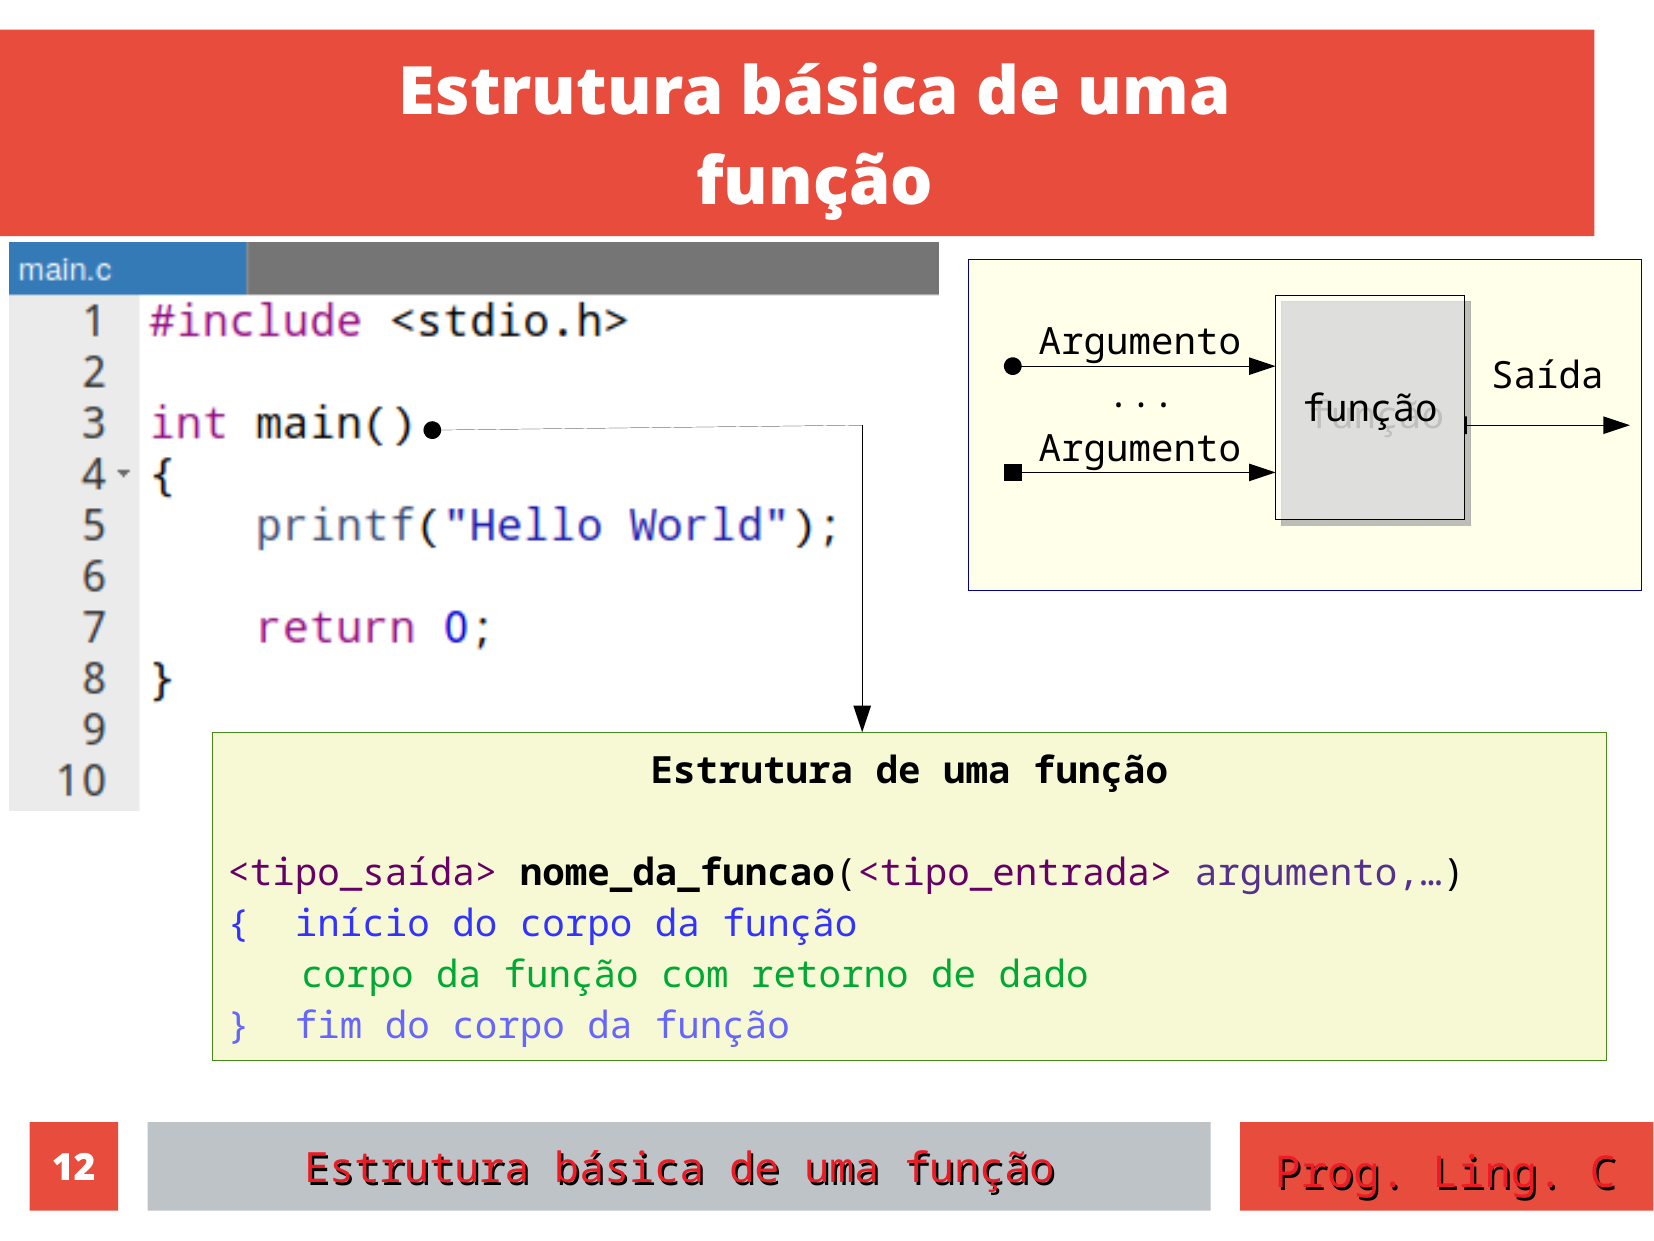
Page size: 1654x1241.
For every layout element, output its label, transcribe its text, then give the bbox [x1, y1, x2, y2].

picture [9, 242, 939, 811]
text_box Estrutura básica de uma função [197, 1133, 1162, 1199]
text_box ... [1092, 360, 1190, 421]
title Estrutura básica de uma função [283, 42, 1347, 225]
text_box [968, 259, 1642, 591]
text_box Estrutura de uma função <tipo_saída> nome_da_funcao(<tipo_entrada> argumento,…) { início do corpo da função corpo da função com retorno de dado } fim do corpo da função [212, 732, 1607, 1061]
text_box função [1275, 295, 1465, 520]
text_box Prog. Ling. C [1233, 1133, 1654, 1202]
